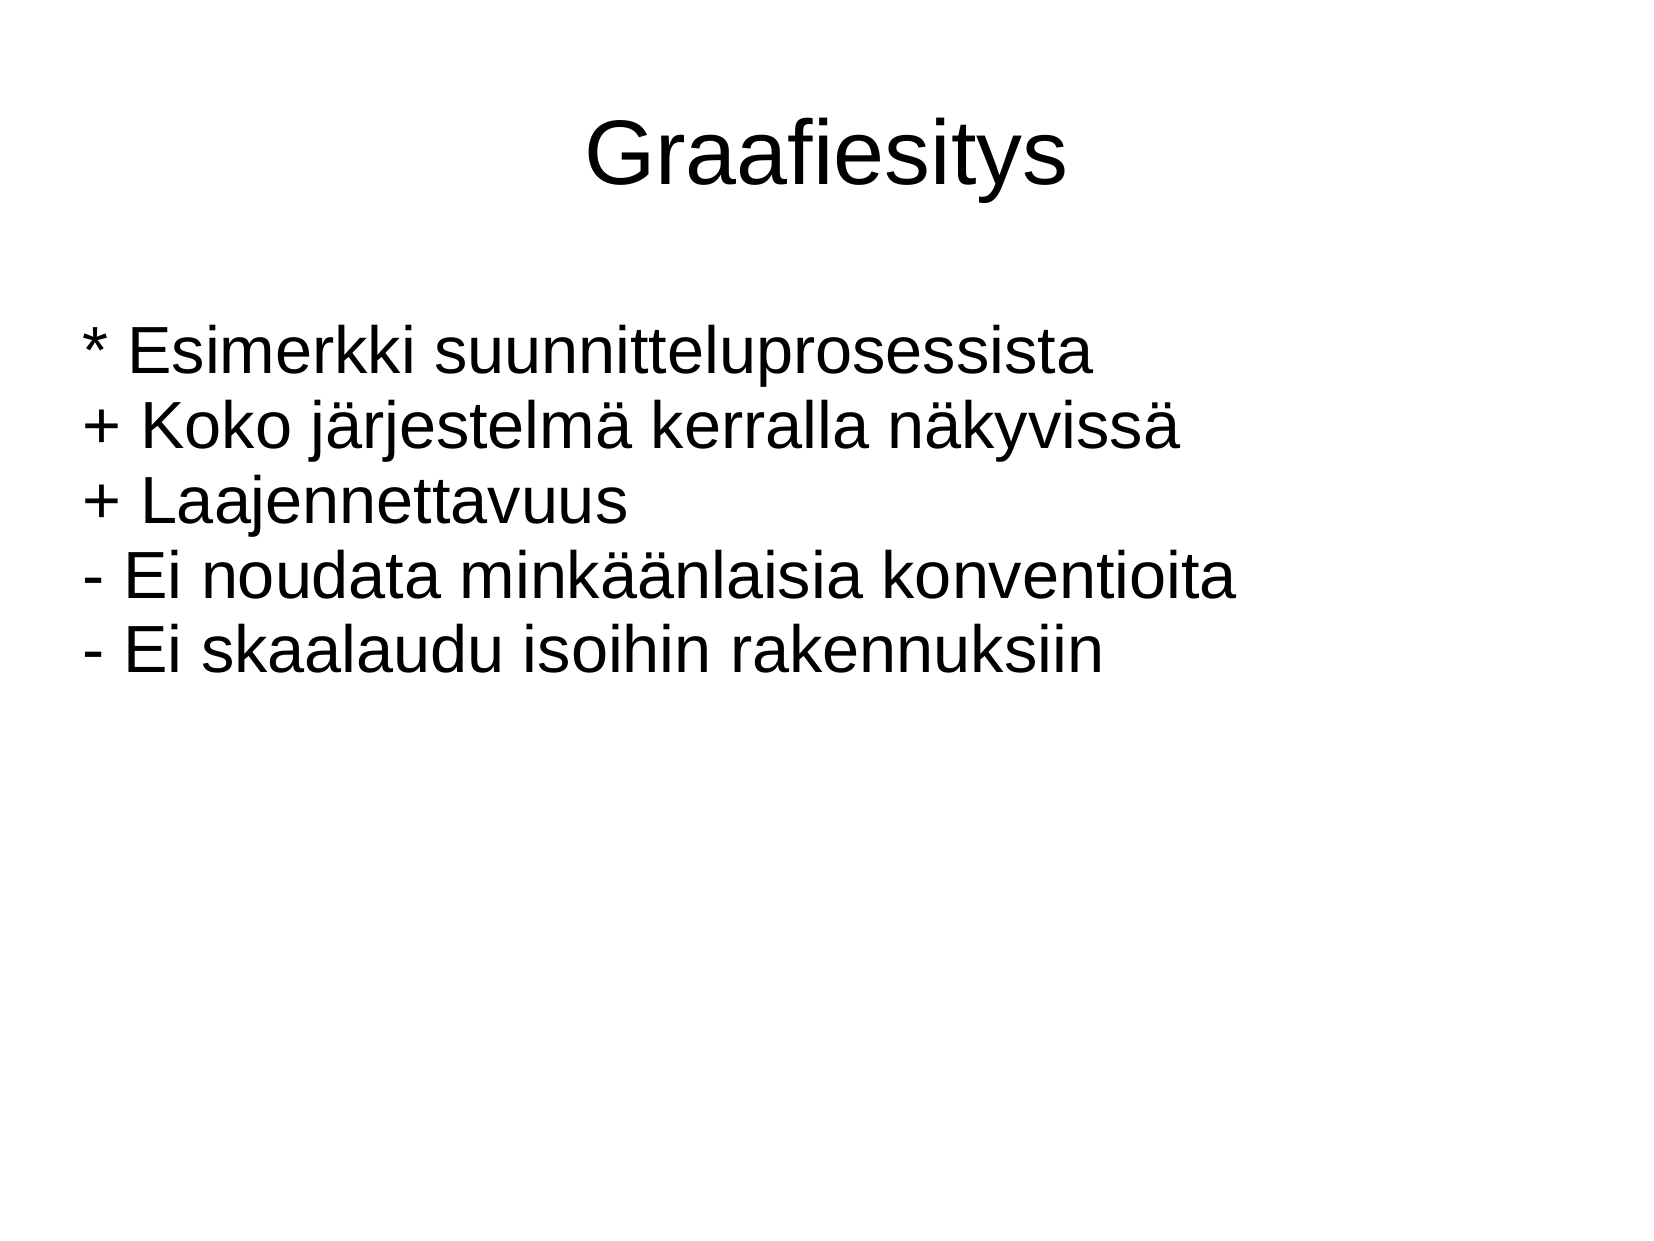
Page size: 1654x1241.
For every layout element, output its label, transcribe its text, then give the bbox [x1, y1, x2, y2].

title Graafiesitys [82, 49, 1571, 257]
subtitle * Esimerkki suunnitteluprosessista + Koko järjestelmä kerralla näkyvissä + Laajennettavuus - Ei noudata minkäänlaisia konventioita - Ei skaalaudu isoihin rakennuksiin [82, 290, 1538, 1010]
